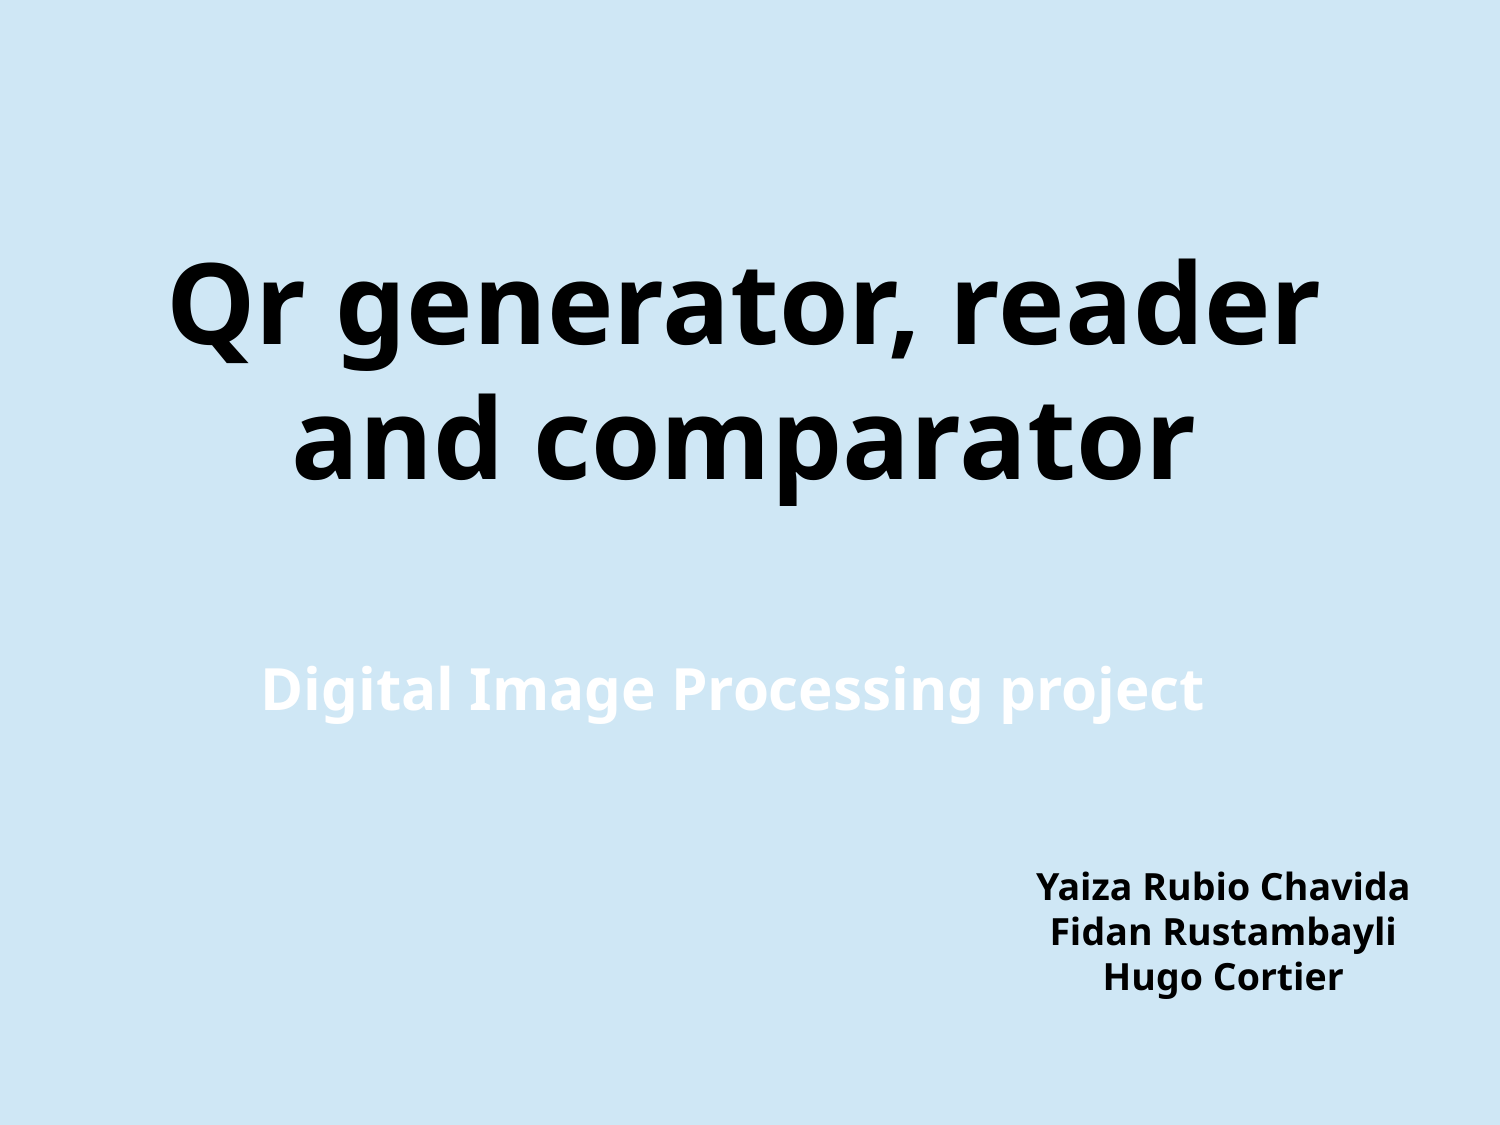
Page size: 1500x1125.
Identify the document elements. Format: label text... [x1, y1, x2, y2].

title Qr generator, reader and comparator [69, 224, 1420, 525]
subtitle Yaiza Rubio Chavida Fidan Rustambayli Hugo Cortier [984, 855, 1463, 1095]
text_box Digital Image Processing project [246, 644, 1278, 730]
